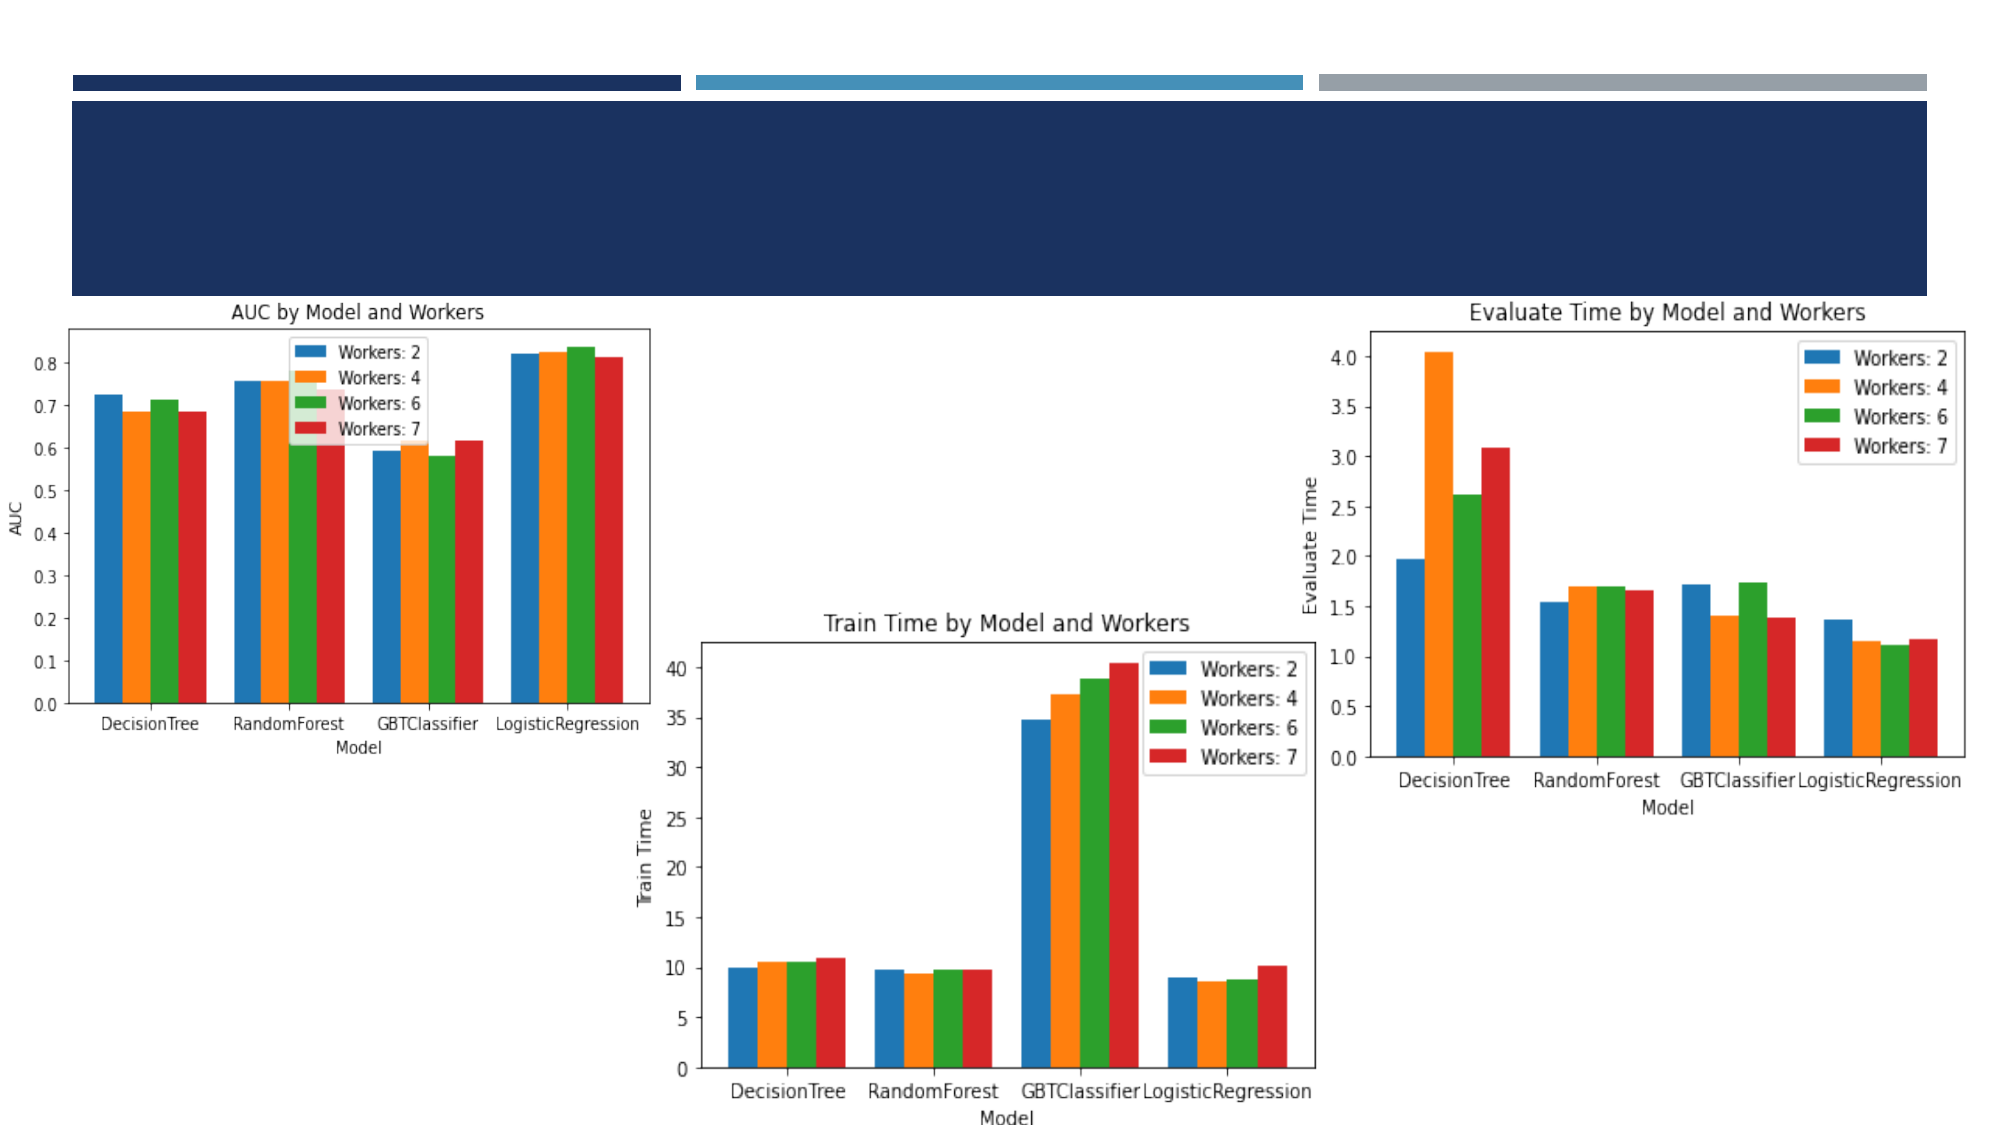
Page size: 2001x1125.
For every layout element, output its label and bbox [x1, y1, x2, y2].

picture [0, 288, 1977, 1125]
